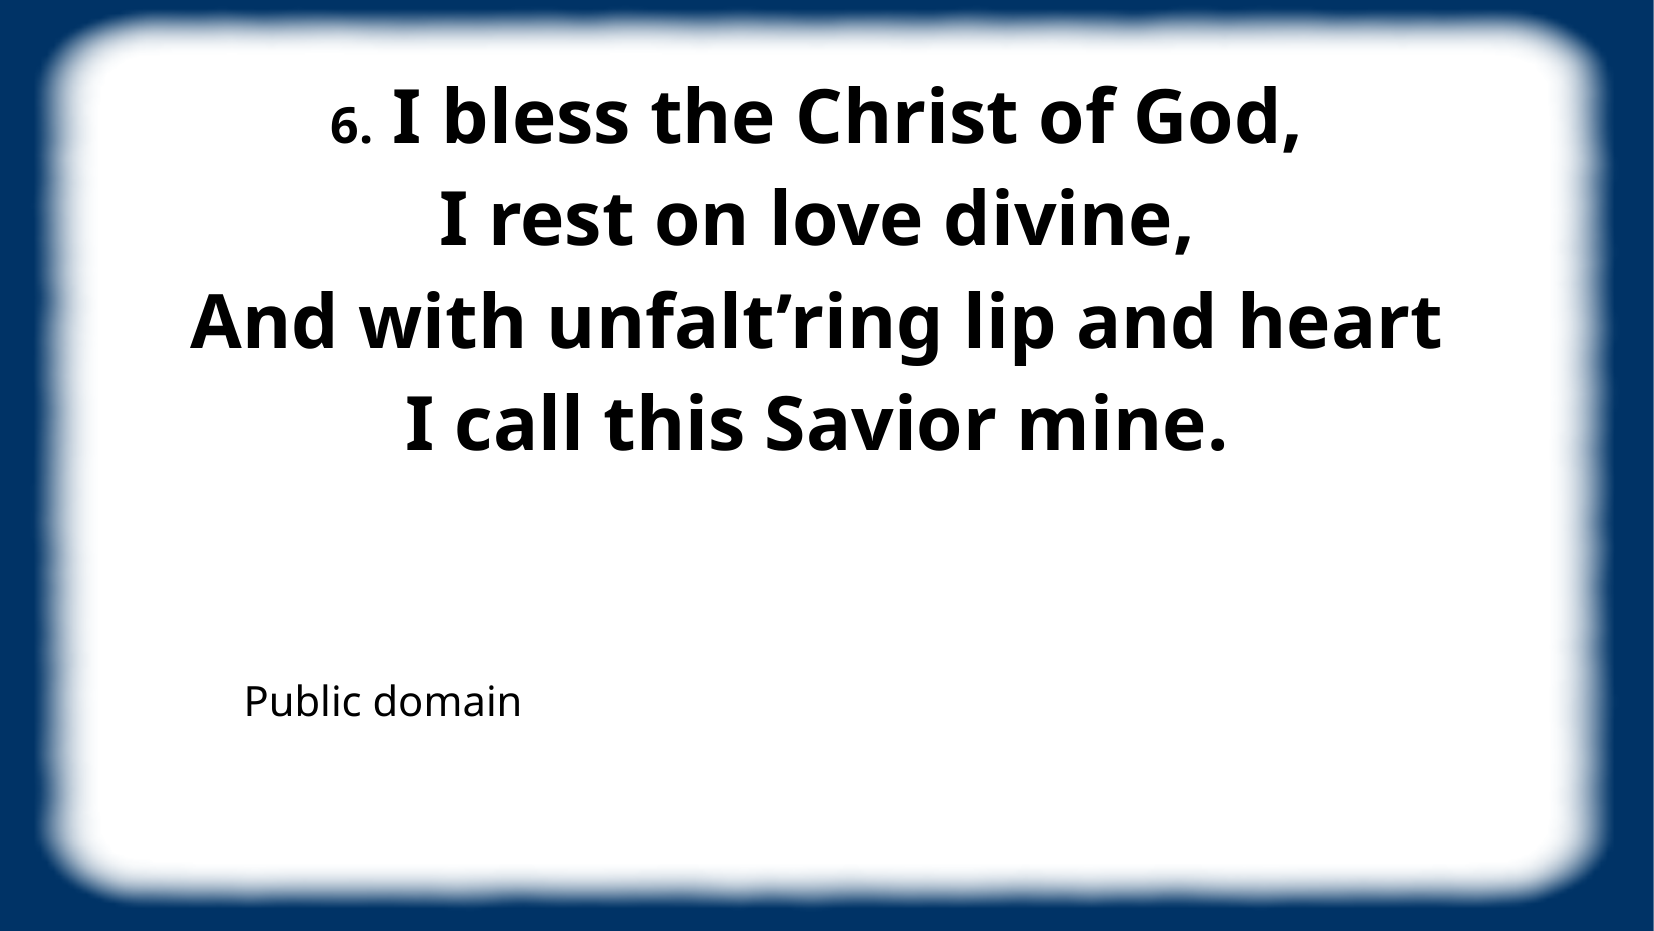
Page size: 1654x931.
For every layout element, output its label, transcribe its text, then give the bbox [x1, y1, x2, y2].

picture [0, 0, 1654, 931]
text_box 6. I bless the Christ of God, I rest on love divine, And with unfalt’ring lip and heart I call this Savior mine. Public domain [105, 55, 1531, 759]
